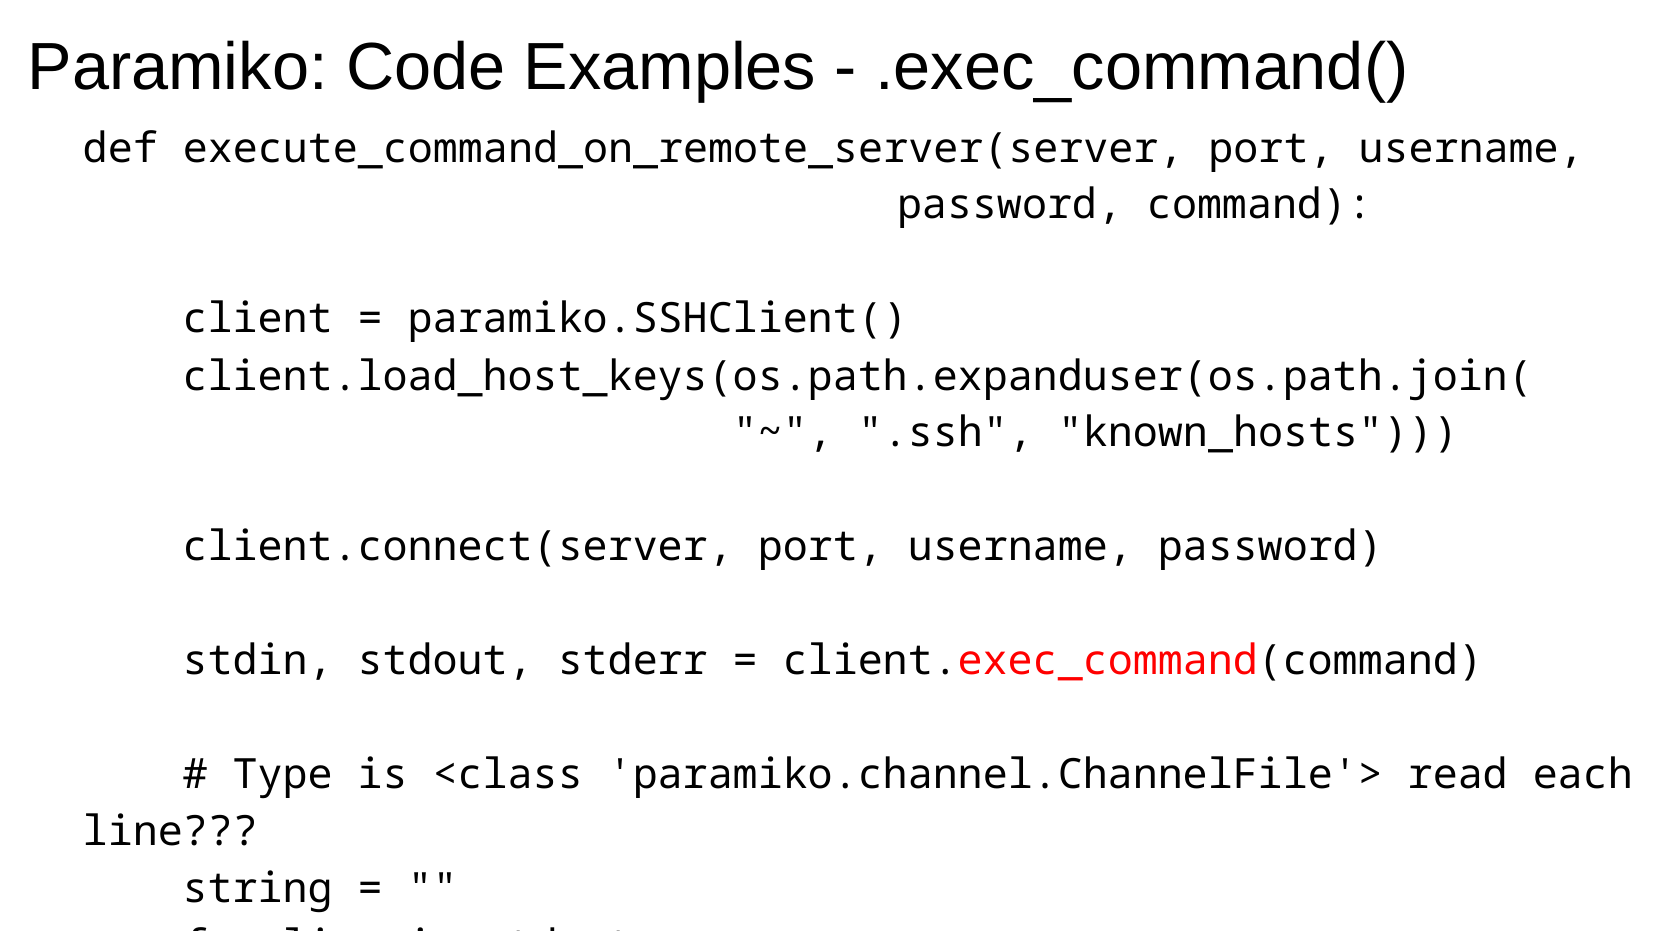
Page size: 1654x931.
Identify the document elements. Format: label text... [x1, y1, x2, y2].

title Paramiko: Code Examples - .exec_command() [27, 28, 1619, 104]
subtitle def execute_command_on_remote_server(server, port, username, password, command): client = paramiko.SSHClient() client.load_host_keys(os.path.expanduser(os.path.join( "~", ".ssh", "known_hosts"))) client.connect(server, port, username, password) stdin, stdout, stderr = client.exec_command(command) # Type is <class 'paramiko.channel.ChannelFile'> read each line??? string = "" for line in stdout: string += line client.close() return string [82, 117, 1654, 911]
